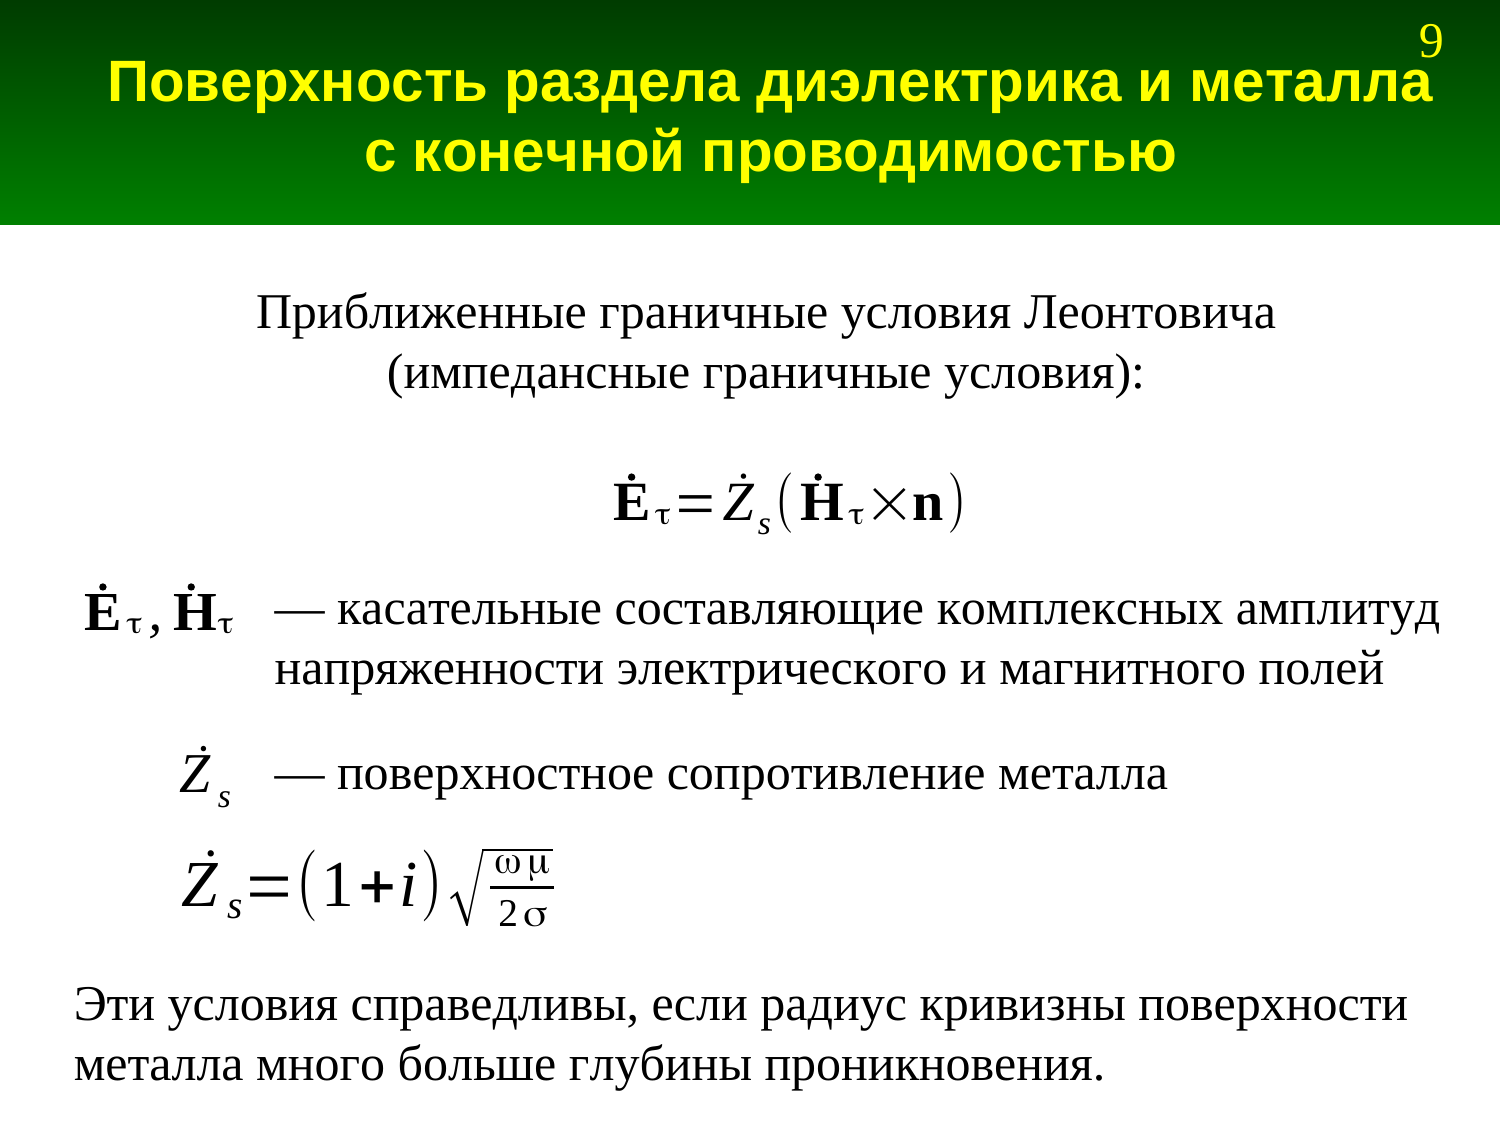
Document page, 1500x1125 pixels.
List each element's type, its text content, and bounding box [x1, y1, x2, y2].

title Поверхность раздела диэлектрика и металла с конечной проводимостью [88, 18, 1453, 207]
chart [70, 578, 250, 644]
text_box — поверхностное сопротивление металла [259, 732, 1184, 808]
text_box Приближенные граничные условия Леонтовича (импедансные граничные условия): [241, 271, 1292, 407]
text_box — касательные составляющие комплексных амплитуд напряженности электрического и магнитного полей [259, 566, 1456, 702]
chart [599, 468, 982, 542]
text_box Эти условия справедливы, если радиус кривизны поверхности металла много больше глубины проникновения. [59, 962, 1471, 1099]
chart [165, 743, 245, 815]
chart [165, 844, 572, 934]
